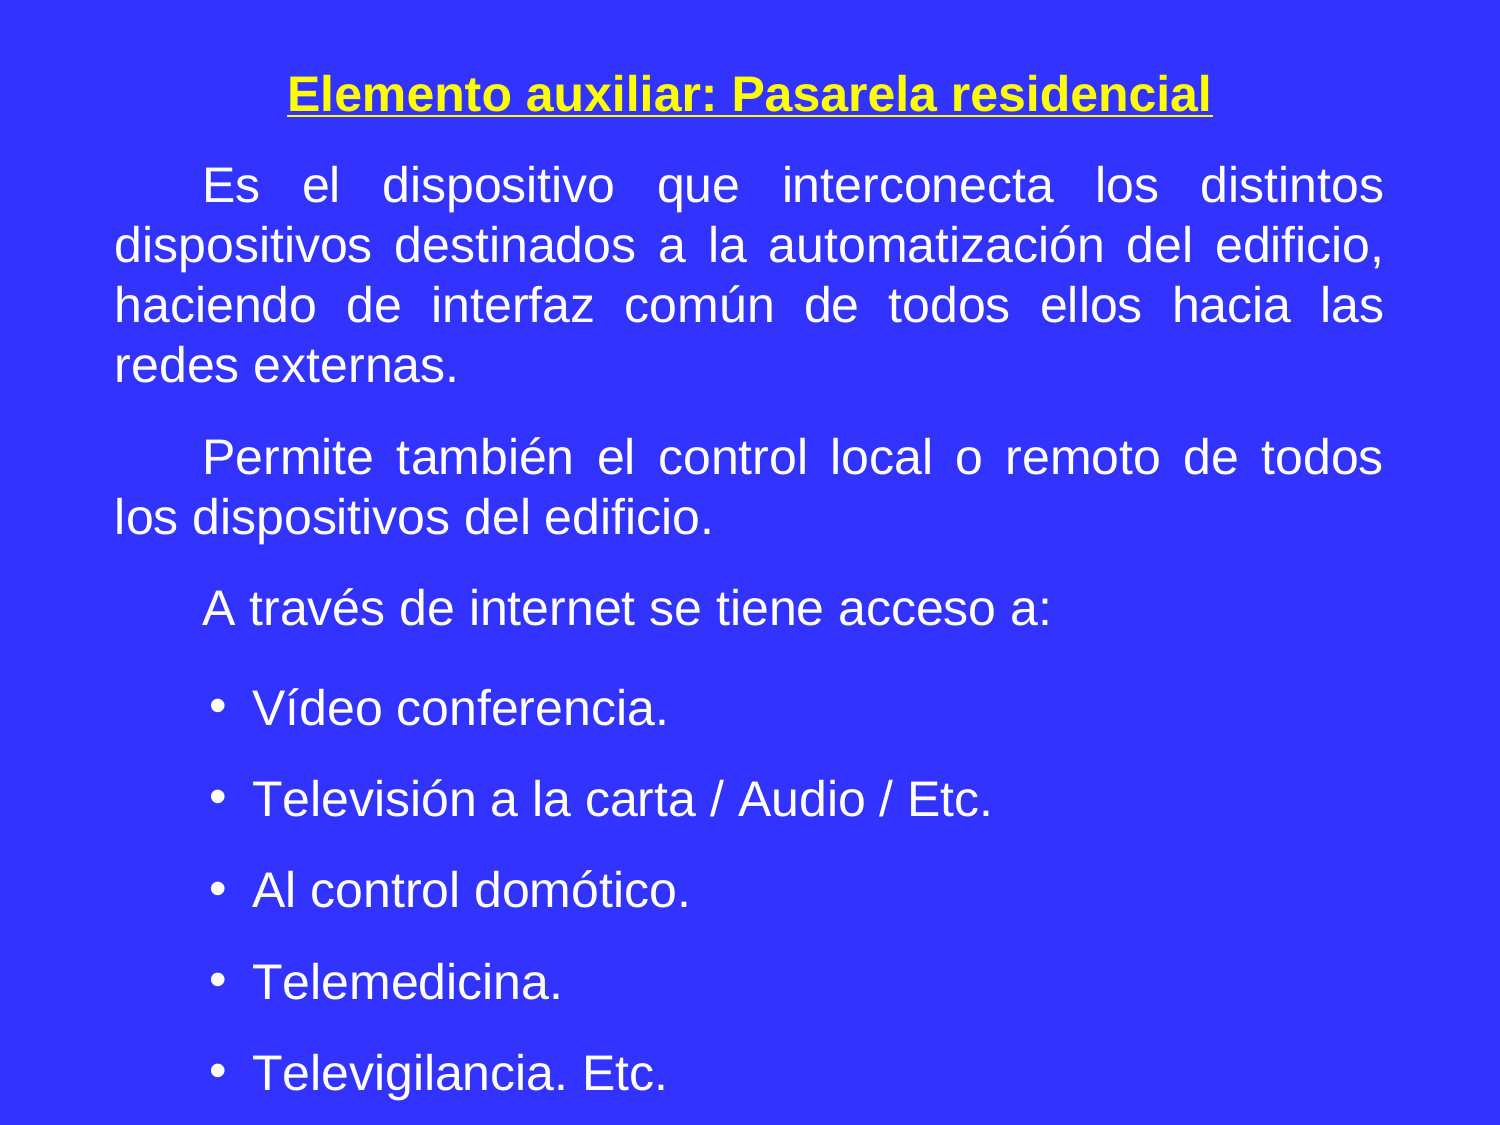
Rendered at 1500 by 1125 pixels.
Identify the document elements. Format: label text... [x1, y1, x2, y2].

text_box Vídeo conferencia. Televisión a la carta / Audio / Etc. Al control domótico. Telemedicina. Televigilancia. Etc. [194, 667, 1398, 1109]
text_box Elemento auxiliar: Pasarela residencial Es el dispositivo que interconecta los distintos dispositivos destinados a la automatización del edificio, haciendo de interfaz común de todos ellos hacia las redes externas. Permite también el control local o remoto de todos los dispositivos del edificio. A través de internet se tiene acceso a: [100, 53, 1400, 644]
